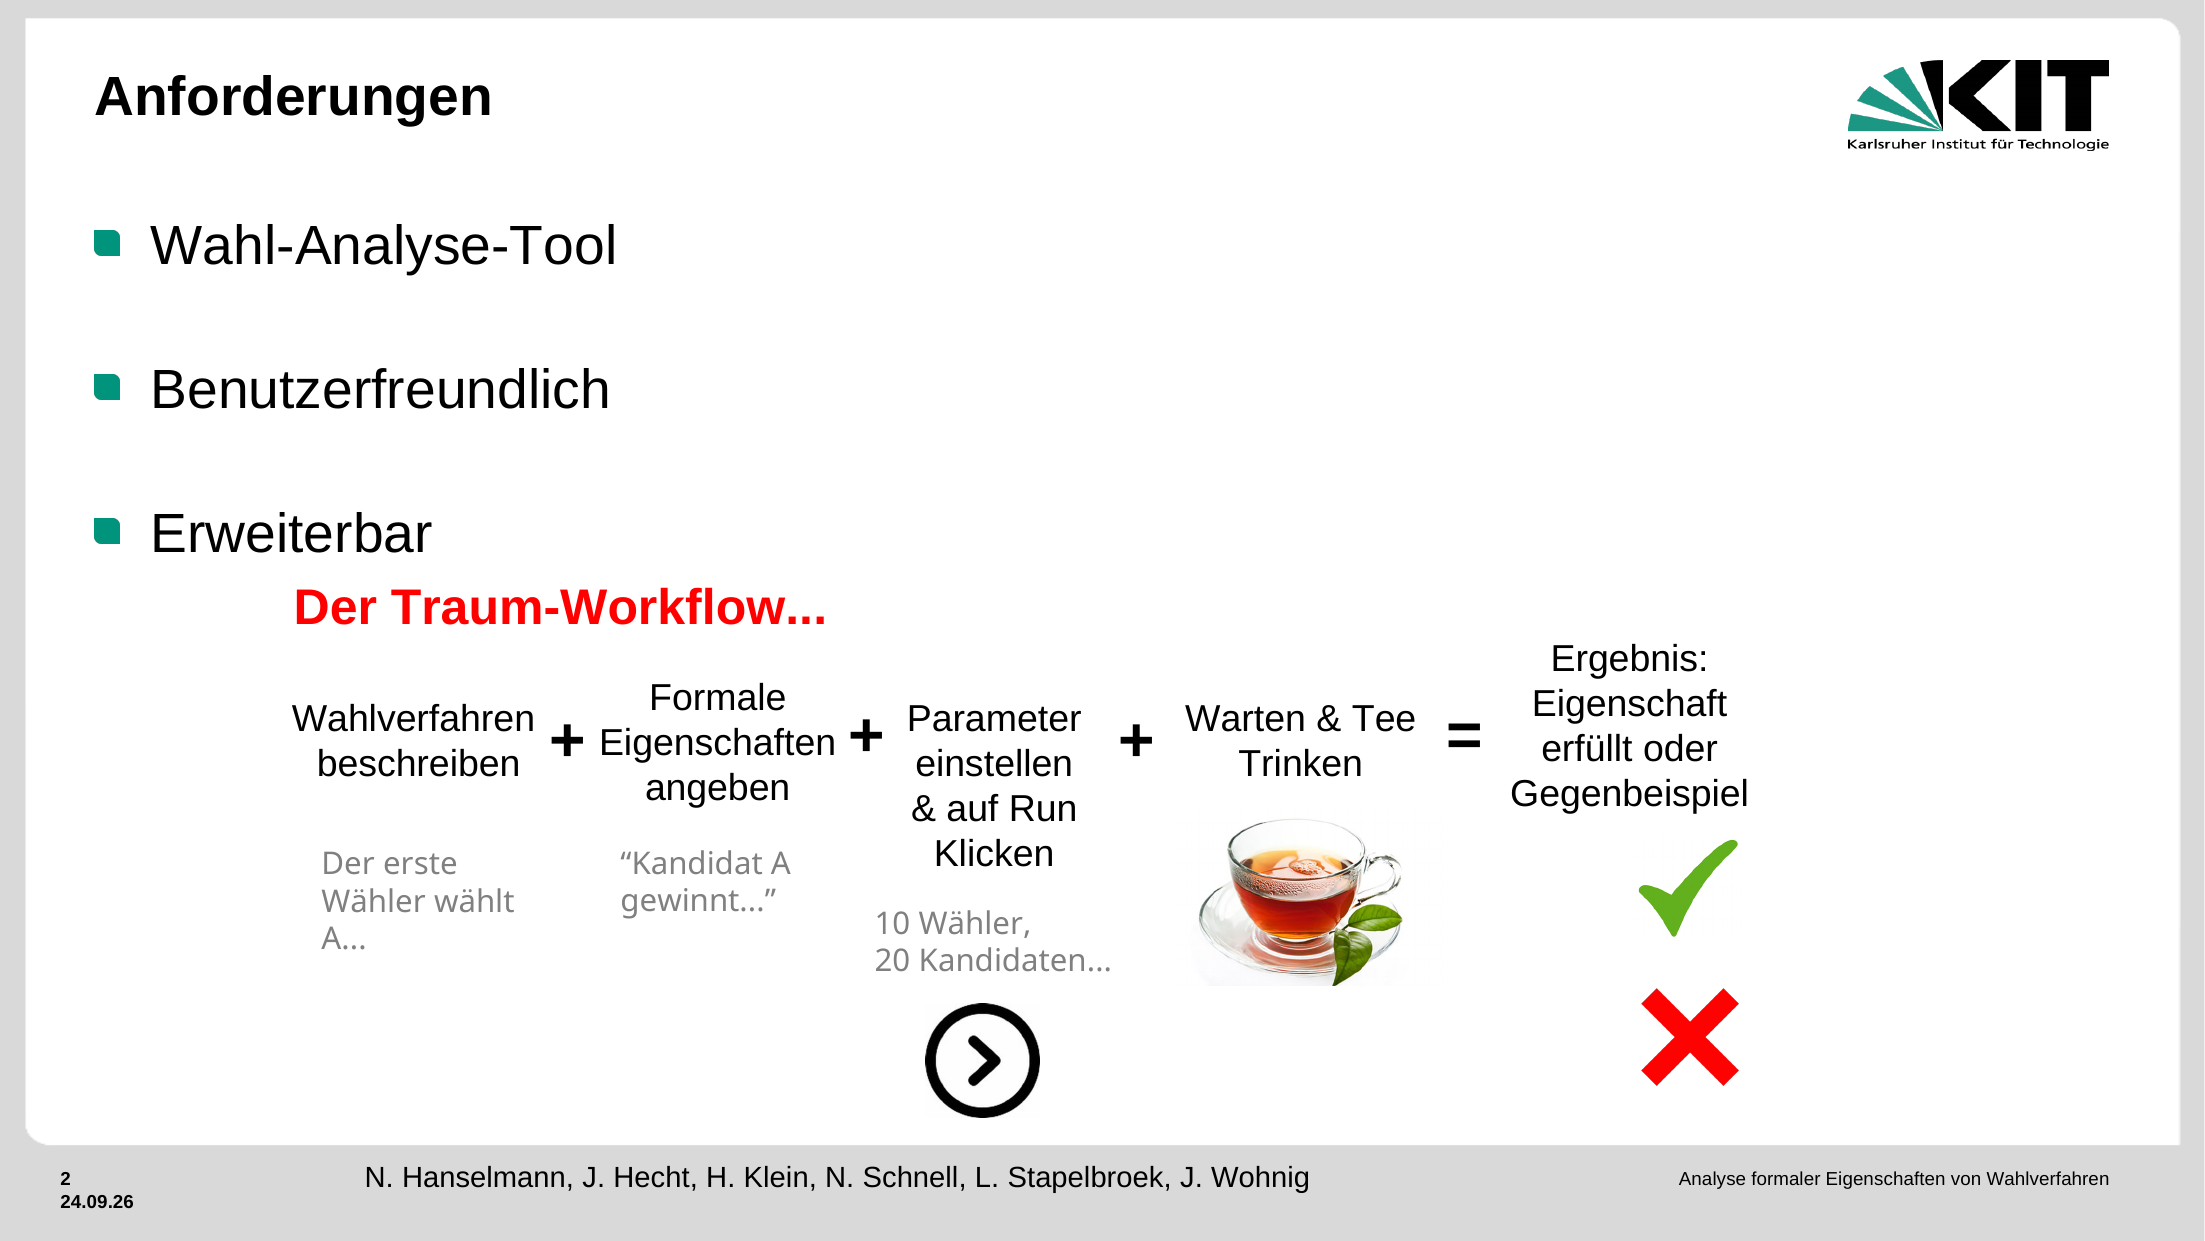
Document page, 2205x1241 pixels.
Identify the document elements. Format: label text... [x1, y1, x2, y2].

text_box Ergebnis: Eigenschaft erfüllt oder Gegenbeispiel [1487, 626, 1772, 822]
title Anforderungen [94, 60, 1761, 162]
list Wahl-Analyse-Tool Benutzerfreundlich Erweiterbar [94, 216, 2084, 1102]
picture [0, 0, 2205, 1241]
text_box + [829, 686, 905, 777]
text_box Der erste Wähler wählt A... [306, 836, 531, 964]
text_box + [1098, 691, 1174, 782]
text_box Formale Eigenschaften angeben [575, 665, 860, 816]
text_box = [1427, 686, 1503, 777]
text_box “Kandidat A gewinnt...” [605, 835, 830, 926]
text_box Parameter einstellen& auf Run Klicken [889, 686, 1099, 882]
text_box Warten & Tee Trinken [1158, 686, 1443, 792]
text_box + [530, 691, 606, 782]
text_box Wahlverfahren beschreiben [276, 686, 561, 792]
text_box 10 Wähler, 20 Kandidaten... [859, 895, 1144, 1024]
text_box Der Traum-Workflow... [246, 566, 875, 642]
